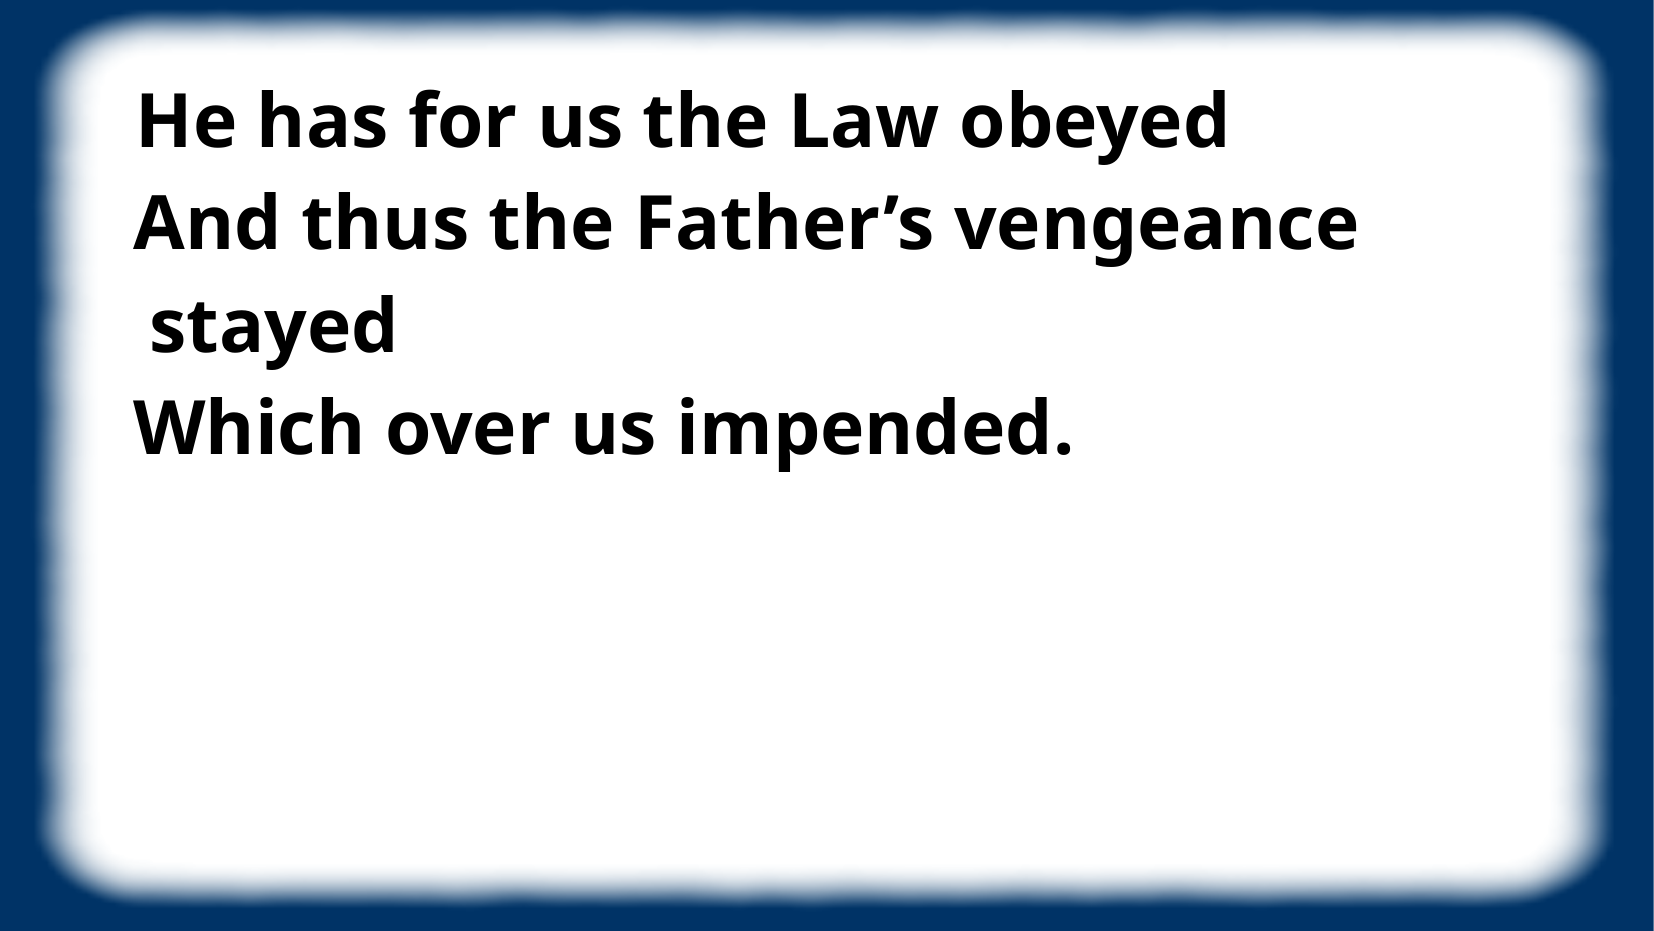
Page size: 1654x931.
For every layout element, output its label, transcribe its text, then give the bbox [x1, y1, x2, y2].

picture [0, 0, 1654, 931]
text_box He has for us the Law obeyed And thus the Father’s vengeance stayed Which over us impended. [60, 60, 1576, 475]
